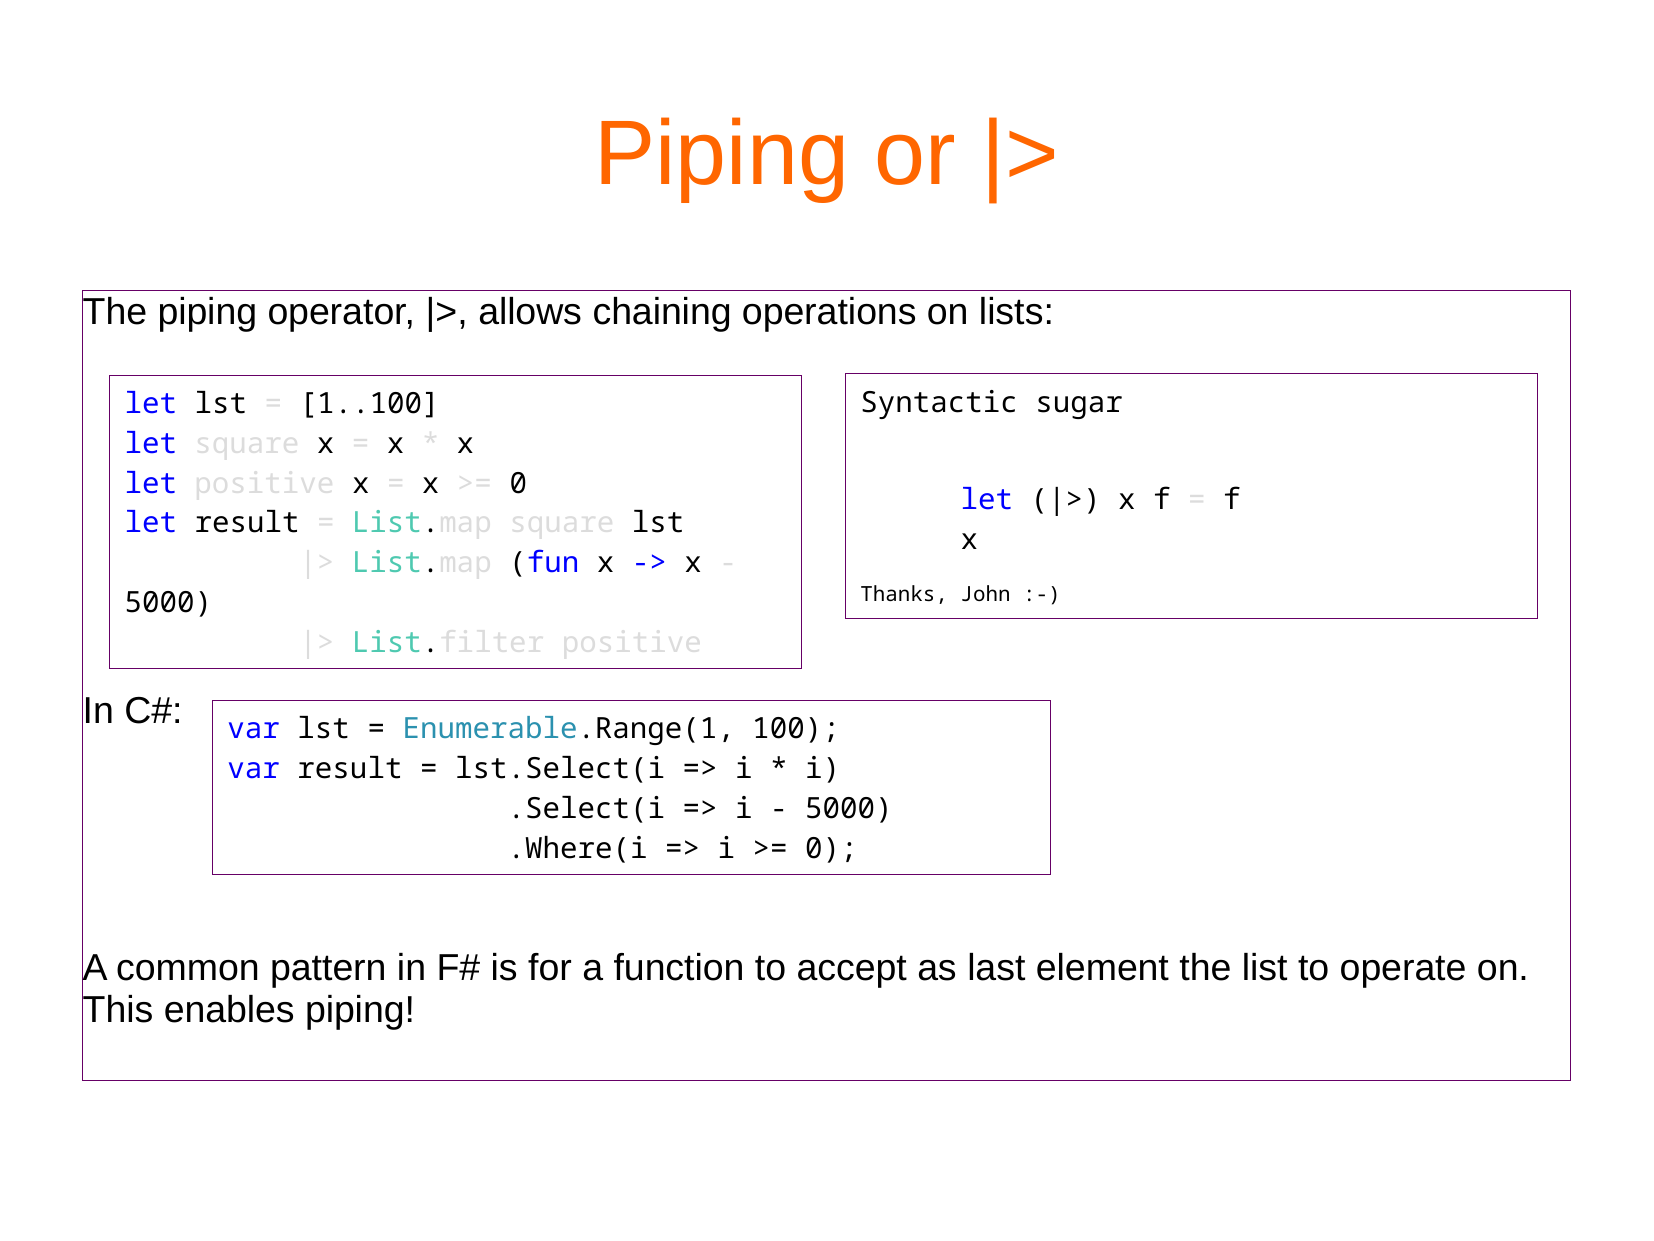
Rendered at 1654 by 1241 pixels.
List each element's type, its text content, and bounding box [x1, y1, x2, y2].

text_box Syntactic sugar Thanks, John :-) [845, 373, 1538, 619]
text_box let lst = [1..100] let square x = x * x let positive x = x >= 0 let result = List.map square lst |> List.map (fun x -> x - 5000) |> List.filter positive [109, 375, 802, 621]
text_box let (|>) x f = f x [945, 470, 1268, 524]
title Piping or |> [82, 49, 1571, 257]
list The piping operator, |>, allows chaining operations on lists: In C#: A common pattern in F# is for a function to accept as last element the list to operate on. This enables piping! [82, 290, 1571, 1081]
text_box var lst = Enumerable.Range(1, 100); var result = lst.Select(i => i * i) .Select(i => i - 5000) .Where(i => i >= 0); [212, 700, 1051, 866]
